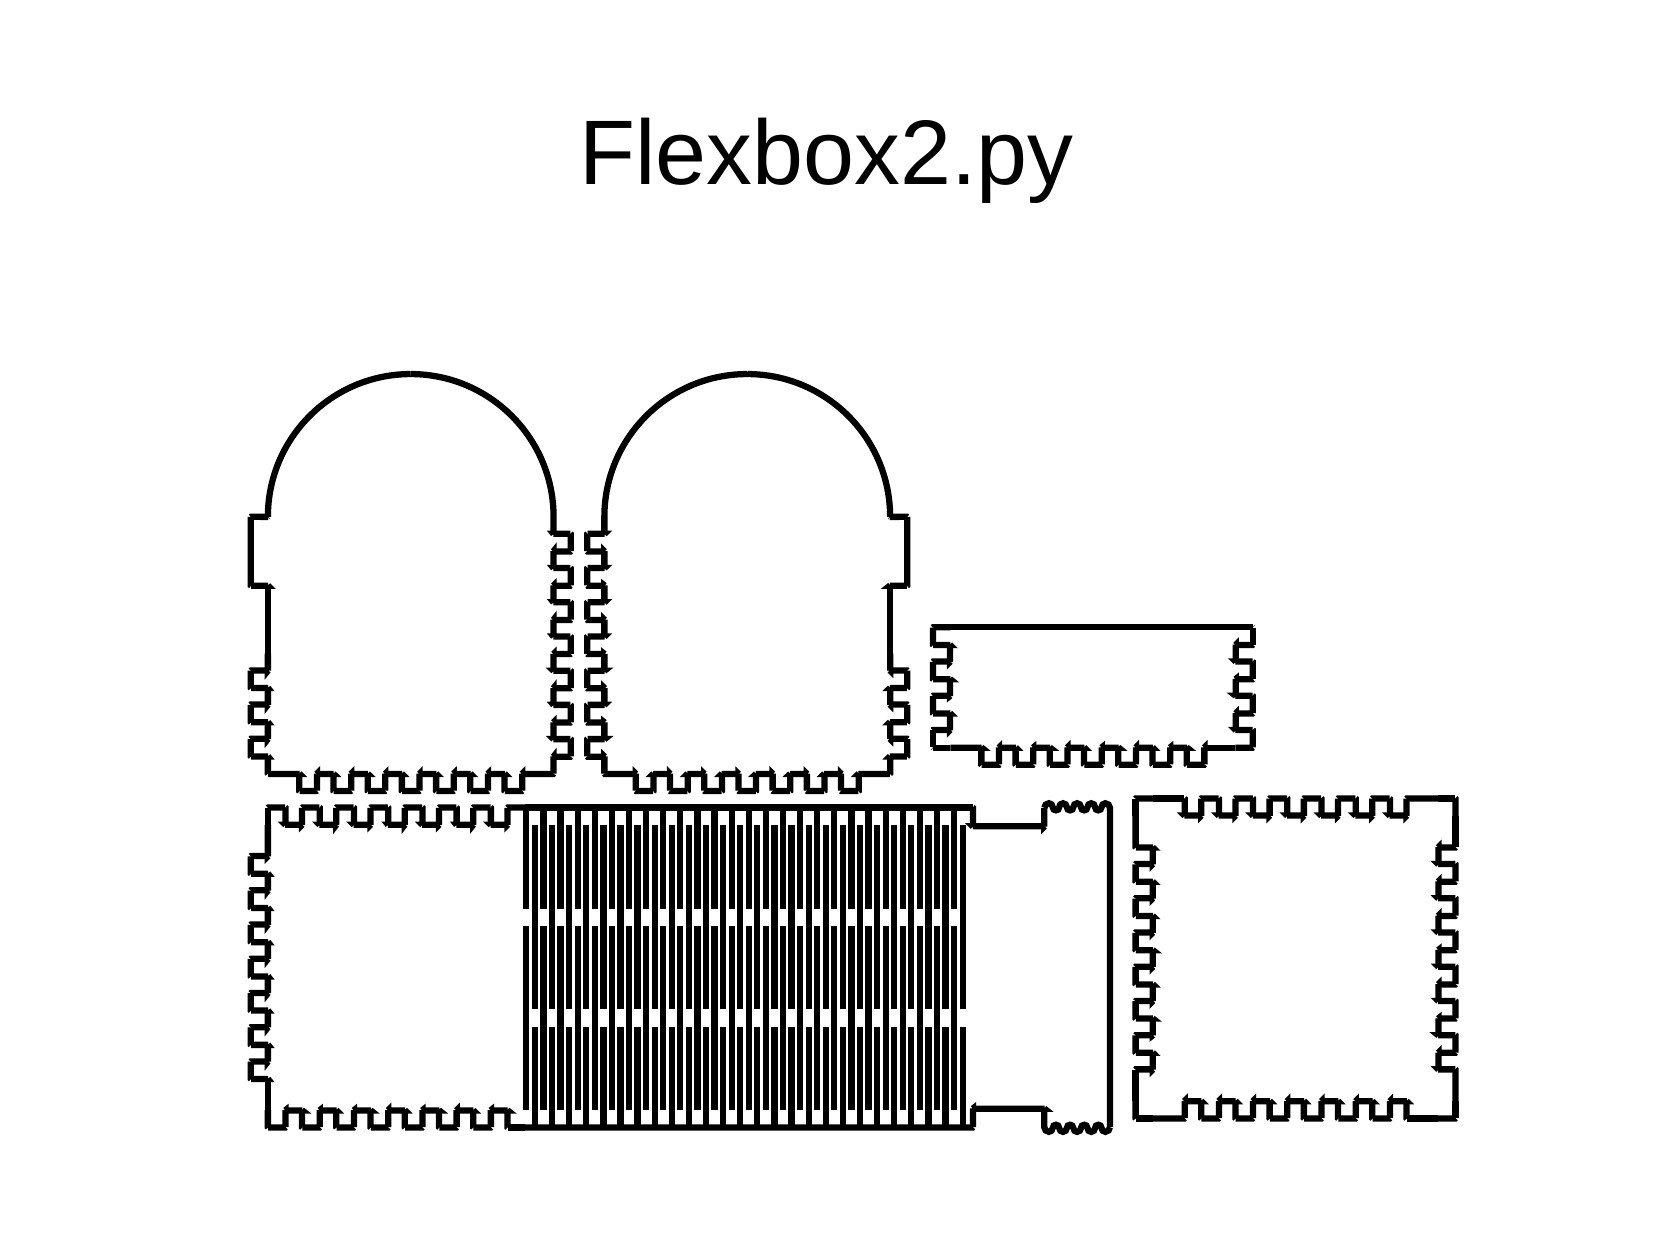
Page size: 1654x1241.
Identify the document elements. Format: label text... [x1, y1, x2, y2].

title Flexbox2.py [82, 49, 1571, 257]
picture [233, 257, 1481, 1145]
